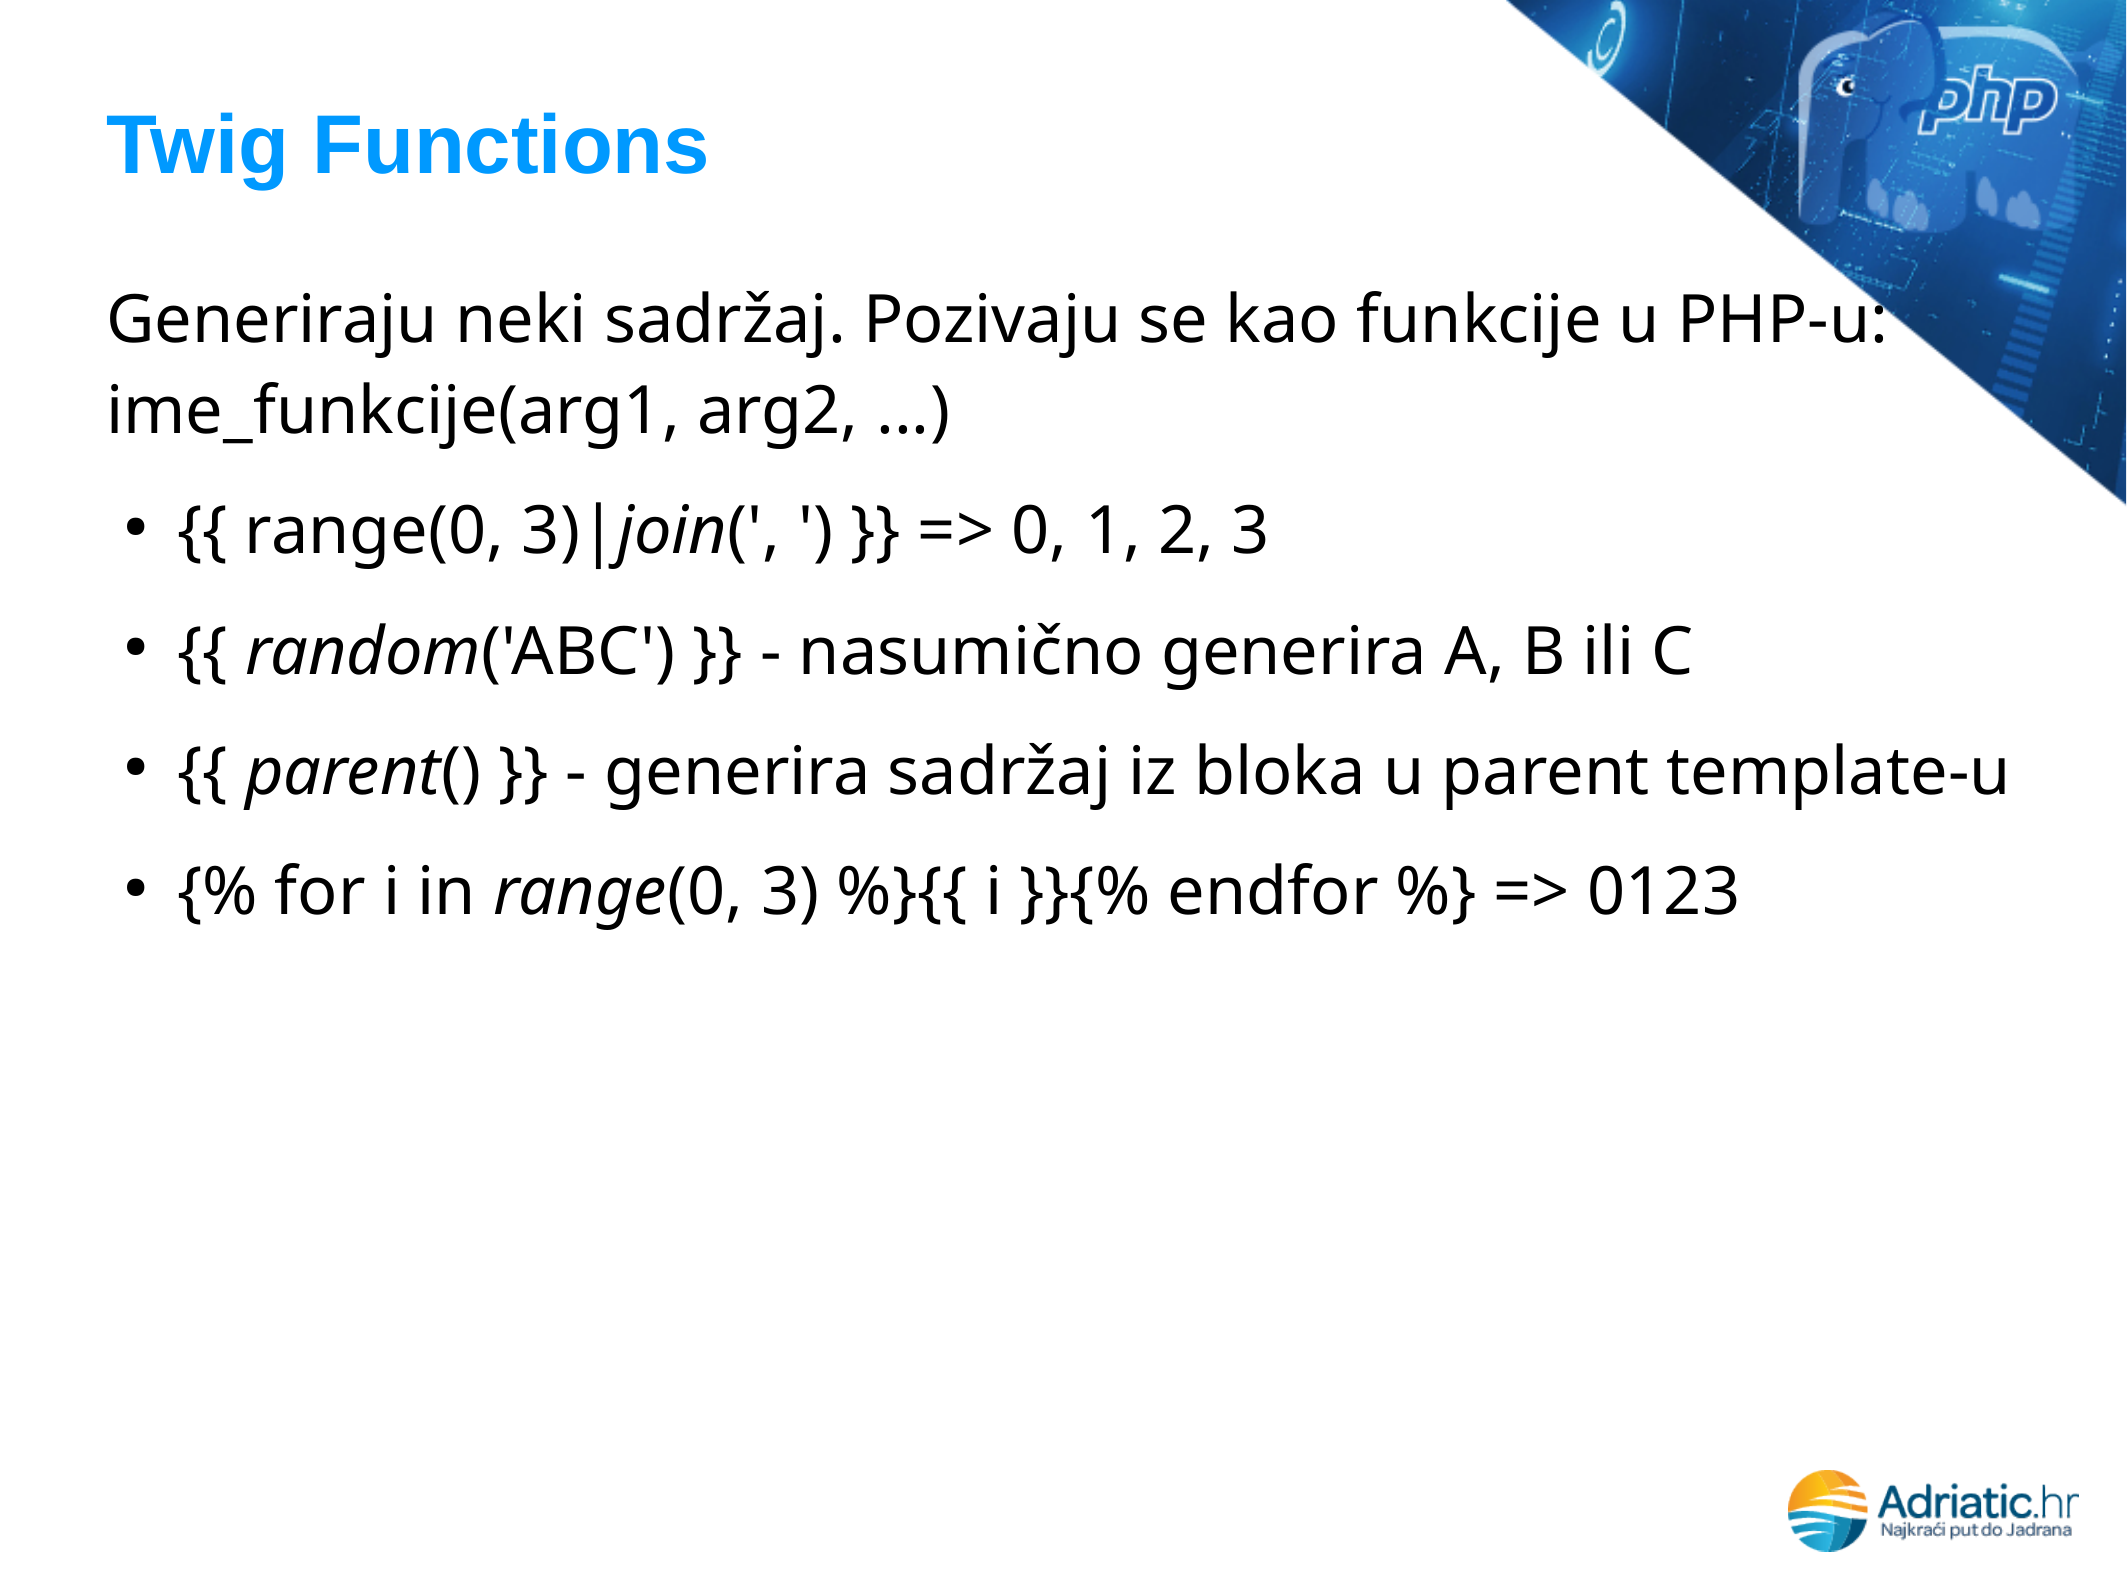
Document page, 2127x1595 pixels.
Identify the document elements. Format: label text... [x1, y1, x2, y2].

title Twig Functions [106, 70, 1630, 219]
list Generiraju neki sadržaj. Pozivaju se kao funkcije u PHP-u: ime_funkcije(arg1, arg2, ...) {{ range(0, 3)|join(', ') }} => 0, 1, 2, 3 {{ random('ABC') }} - nasumično generira A, B ili C {{ parent() }} - generira sadržaj iz bloka u parent template-u {% for i in range(0, 3) %}{{ i }}{% endfor %} => 0123 [106, 271, 2020, 1453]
picture [1788, 1470, 2079, 1552]
picture [1505, 0, 2127, 625]
